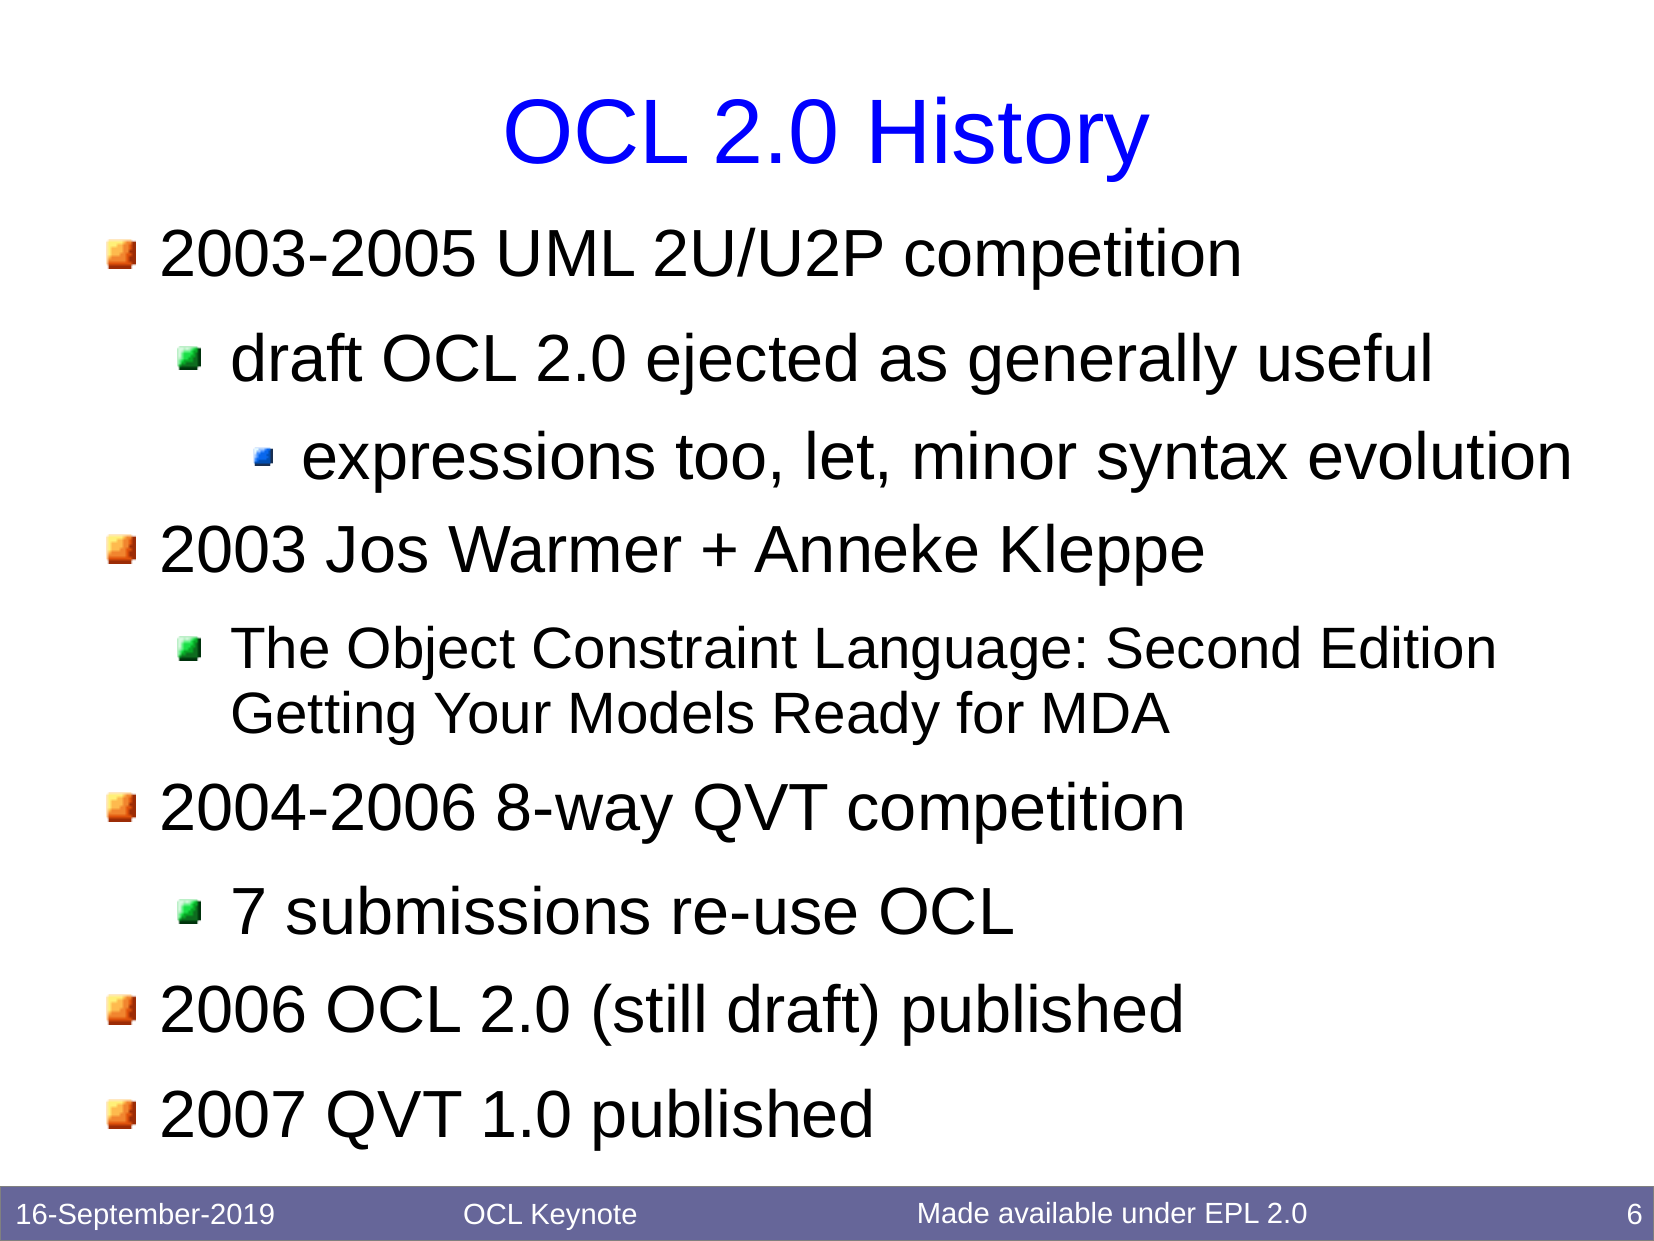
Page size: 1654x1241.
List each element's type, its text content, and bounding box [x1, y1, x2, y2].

title OCL 2.0 History [82, 49, 1571, 215]
list 2003-2005 UML 2U/U2P competition draft OCL 2.0 ejected as generally useful expressions too, let, minor syntax evolution 2003 Jos Warmer + Anneke Kleppe The Object Constraint Language: Second Edition Getting Your Models Ready for MDA 2004-2006 8-way QVT competition 7 submissions re-use OCL 2006 OCL 2.0 (still draft) published 2007 QVT 1.0 published [88, 216, 1615, 1152]
